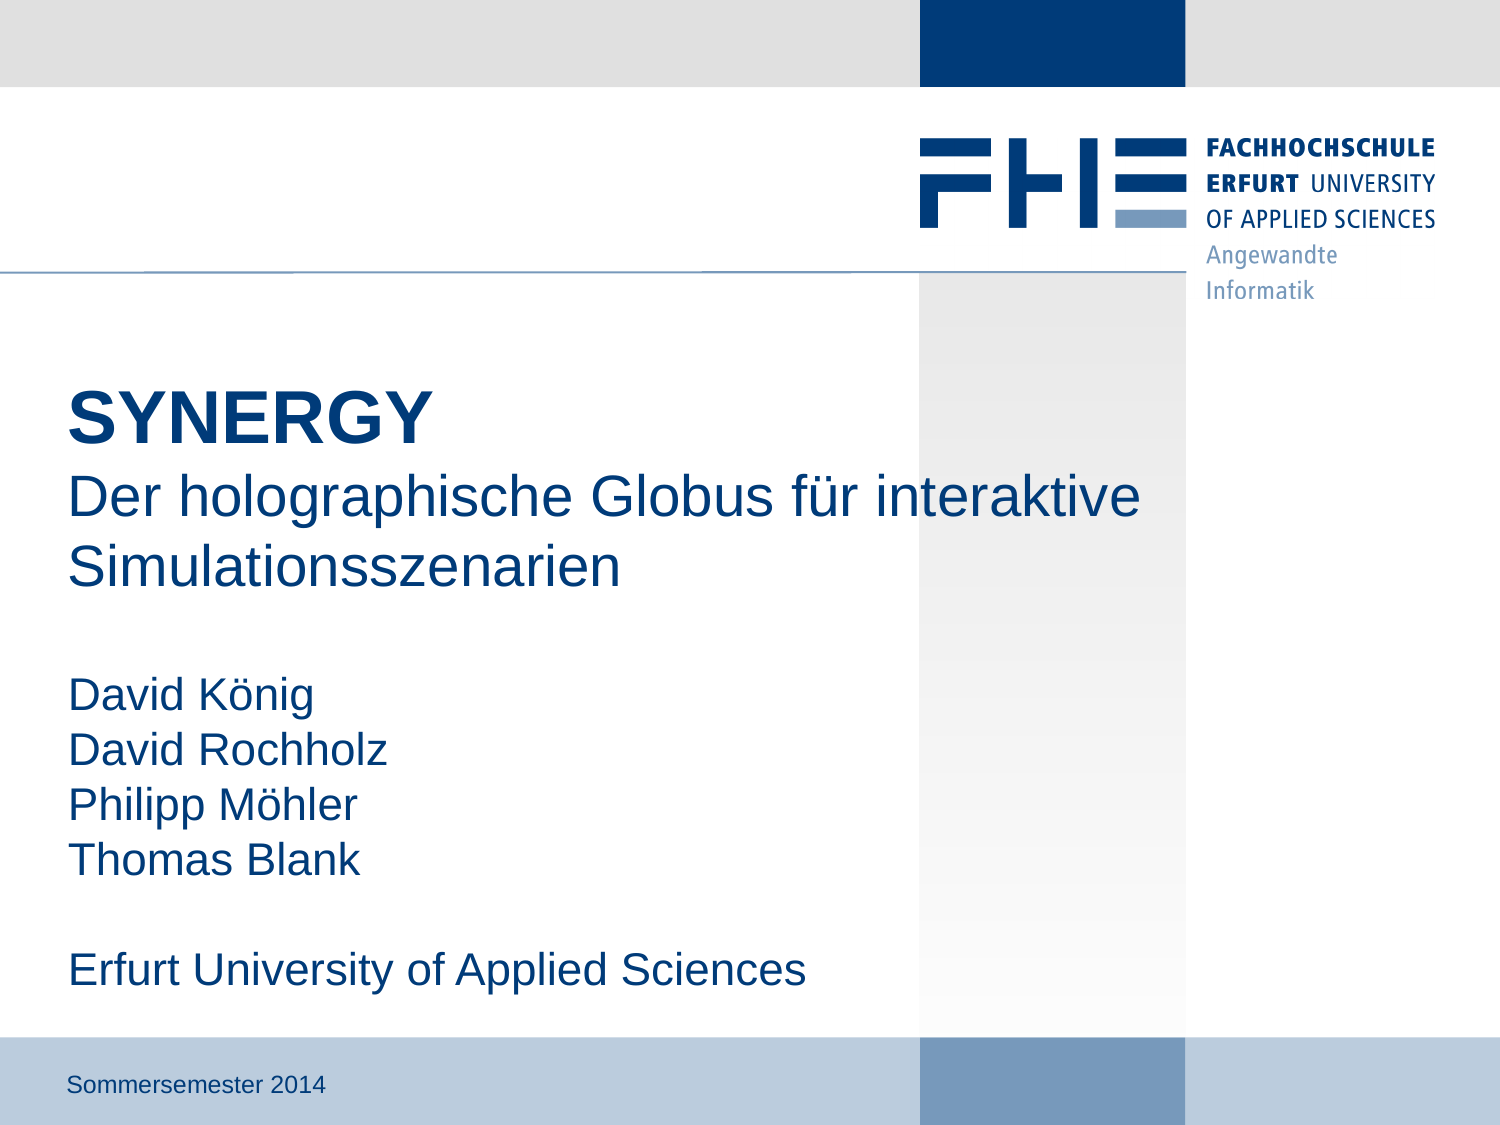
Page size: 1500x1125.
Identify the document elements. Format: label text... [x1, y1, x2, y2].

picture [920, 138, 1435, 299]
subtitle David König David Rochholz Philipp Möhler Thomas Blank Erfurt University of Applied Sciences [53, 657, 1471, 976]
title SYNERGY Der holographische Globus für interaktive Simulationsszenarien [53, 345, 1471, 622]
text_box Sommersemester 2014 [51, 1060, 916, 1107]
